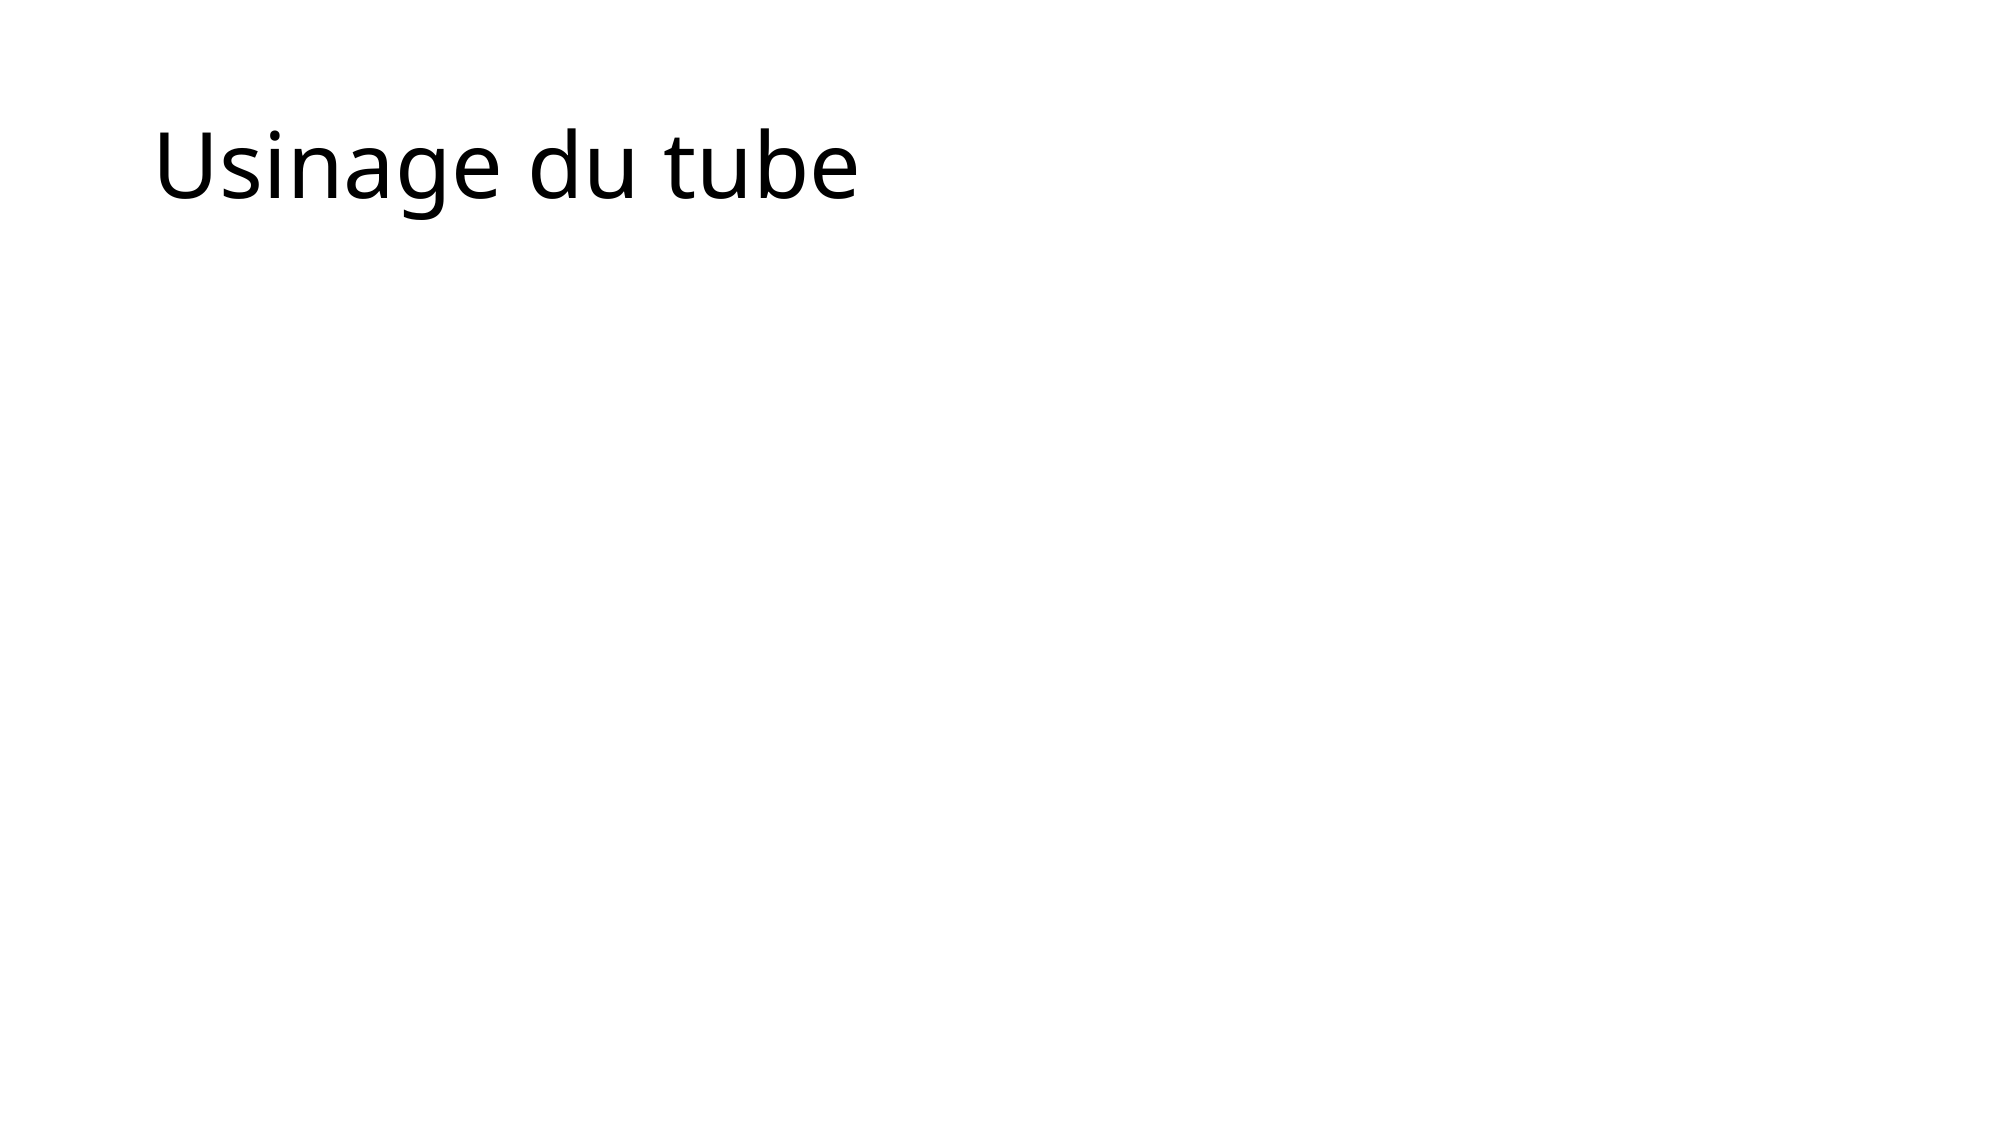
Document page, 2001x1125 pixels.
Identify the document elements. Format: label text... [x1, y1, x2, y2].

title Usinage du tube [137, 59, 1863, 278]
